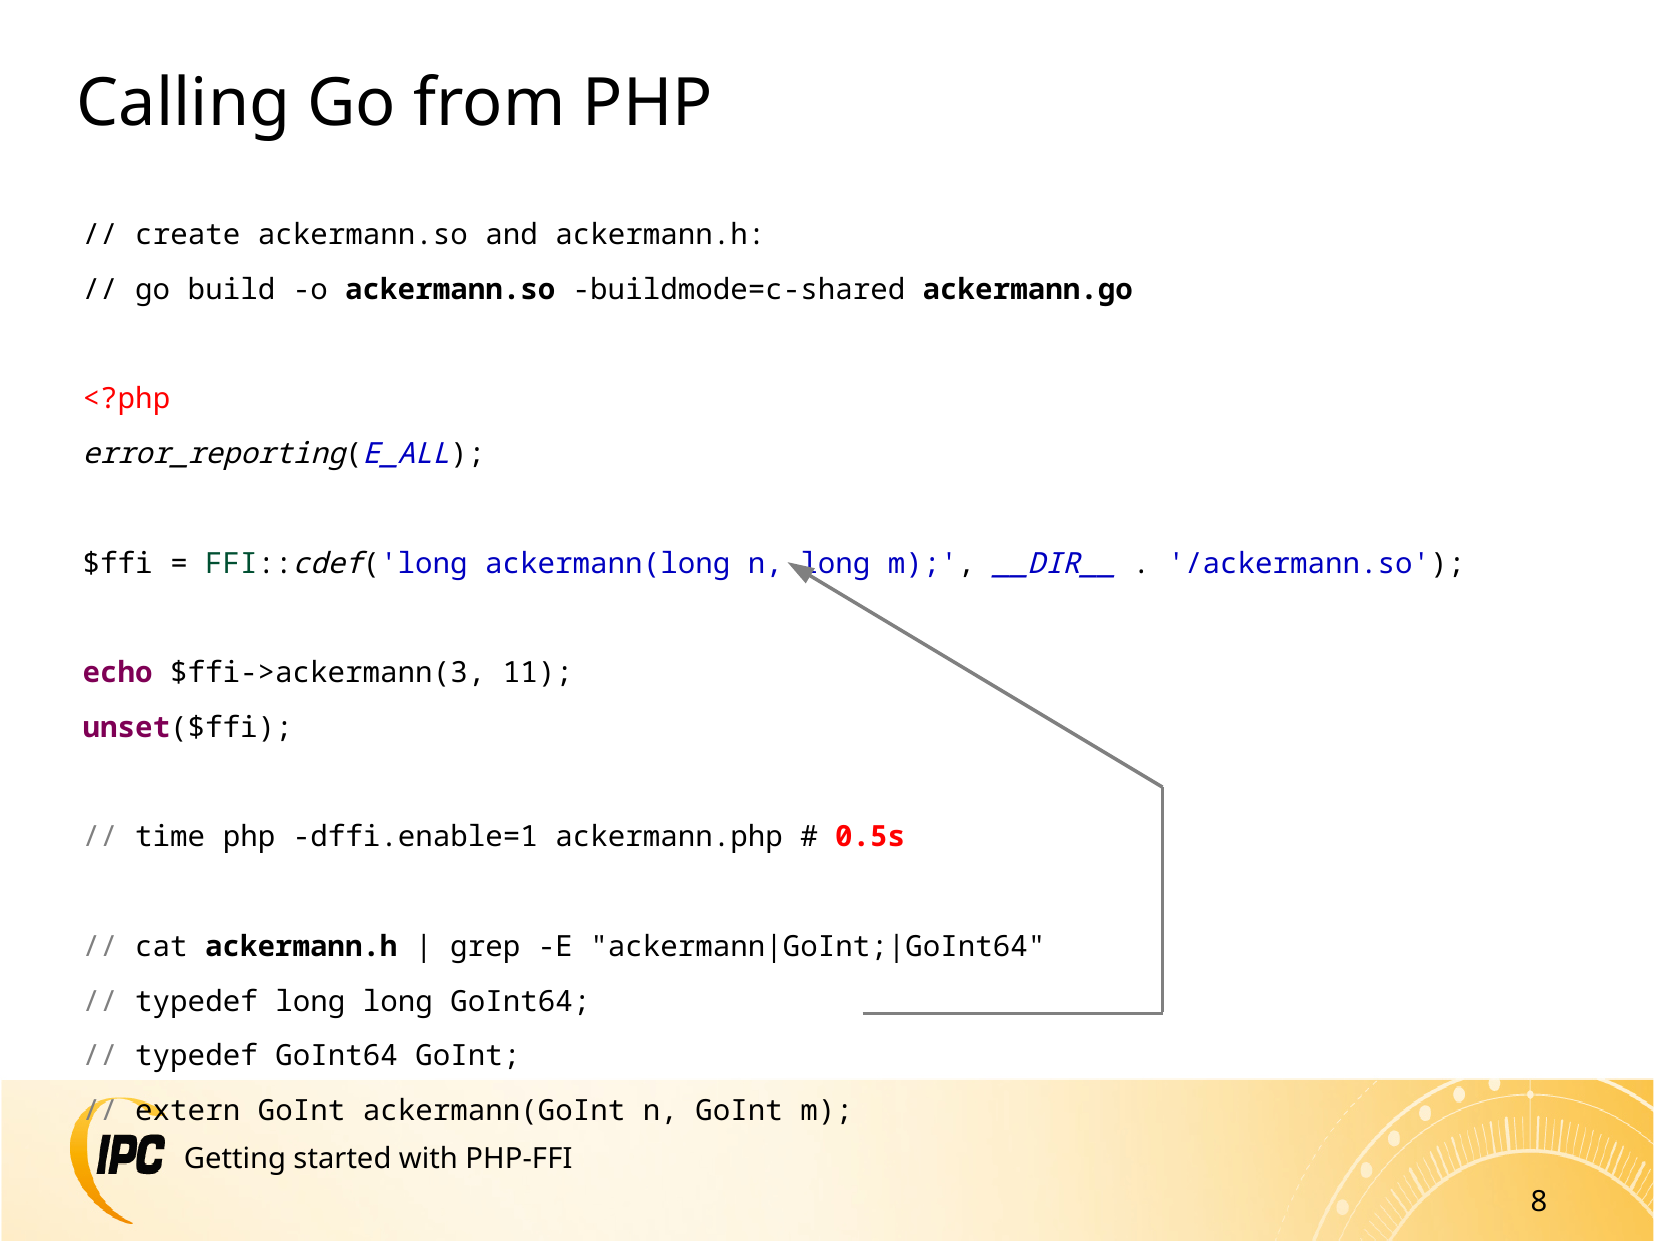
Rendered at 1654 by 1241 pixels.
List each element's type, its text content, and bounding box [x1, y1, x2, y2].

list // create ackermann.so and ackermann.h: // go build -o ackermann.so -buildmode=c-shared ackermann.go <?php error_reporting(E_ALL); $ffi = FFI::cdef('long ackermann(long n, long m);', __DIR__ . '/ackermann.so'); echo $ffi->ackermann(3, 11); unset($ffi); // time php -dffi.enable=1 ackermann.php # 0.5s // cat ackermann.h | grep -E "ackermann|GoInt;|GoInt64" // typedef long long GoInt64; // typedef GoInt64 GoInt; // extern GoInt ackermann(GoInt n, GoInt m); [82, 213, 1571, 1036]
title Calling Go from PHP [17, 3, 1506, 196]
picture [0, 0, 1654, 1241]
